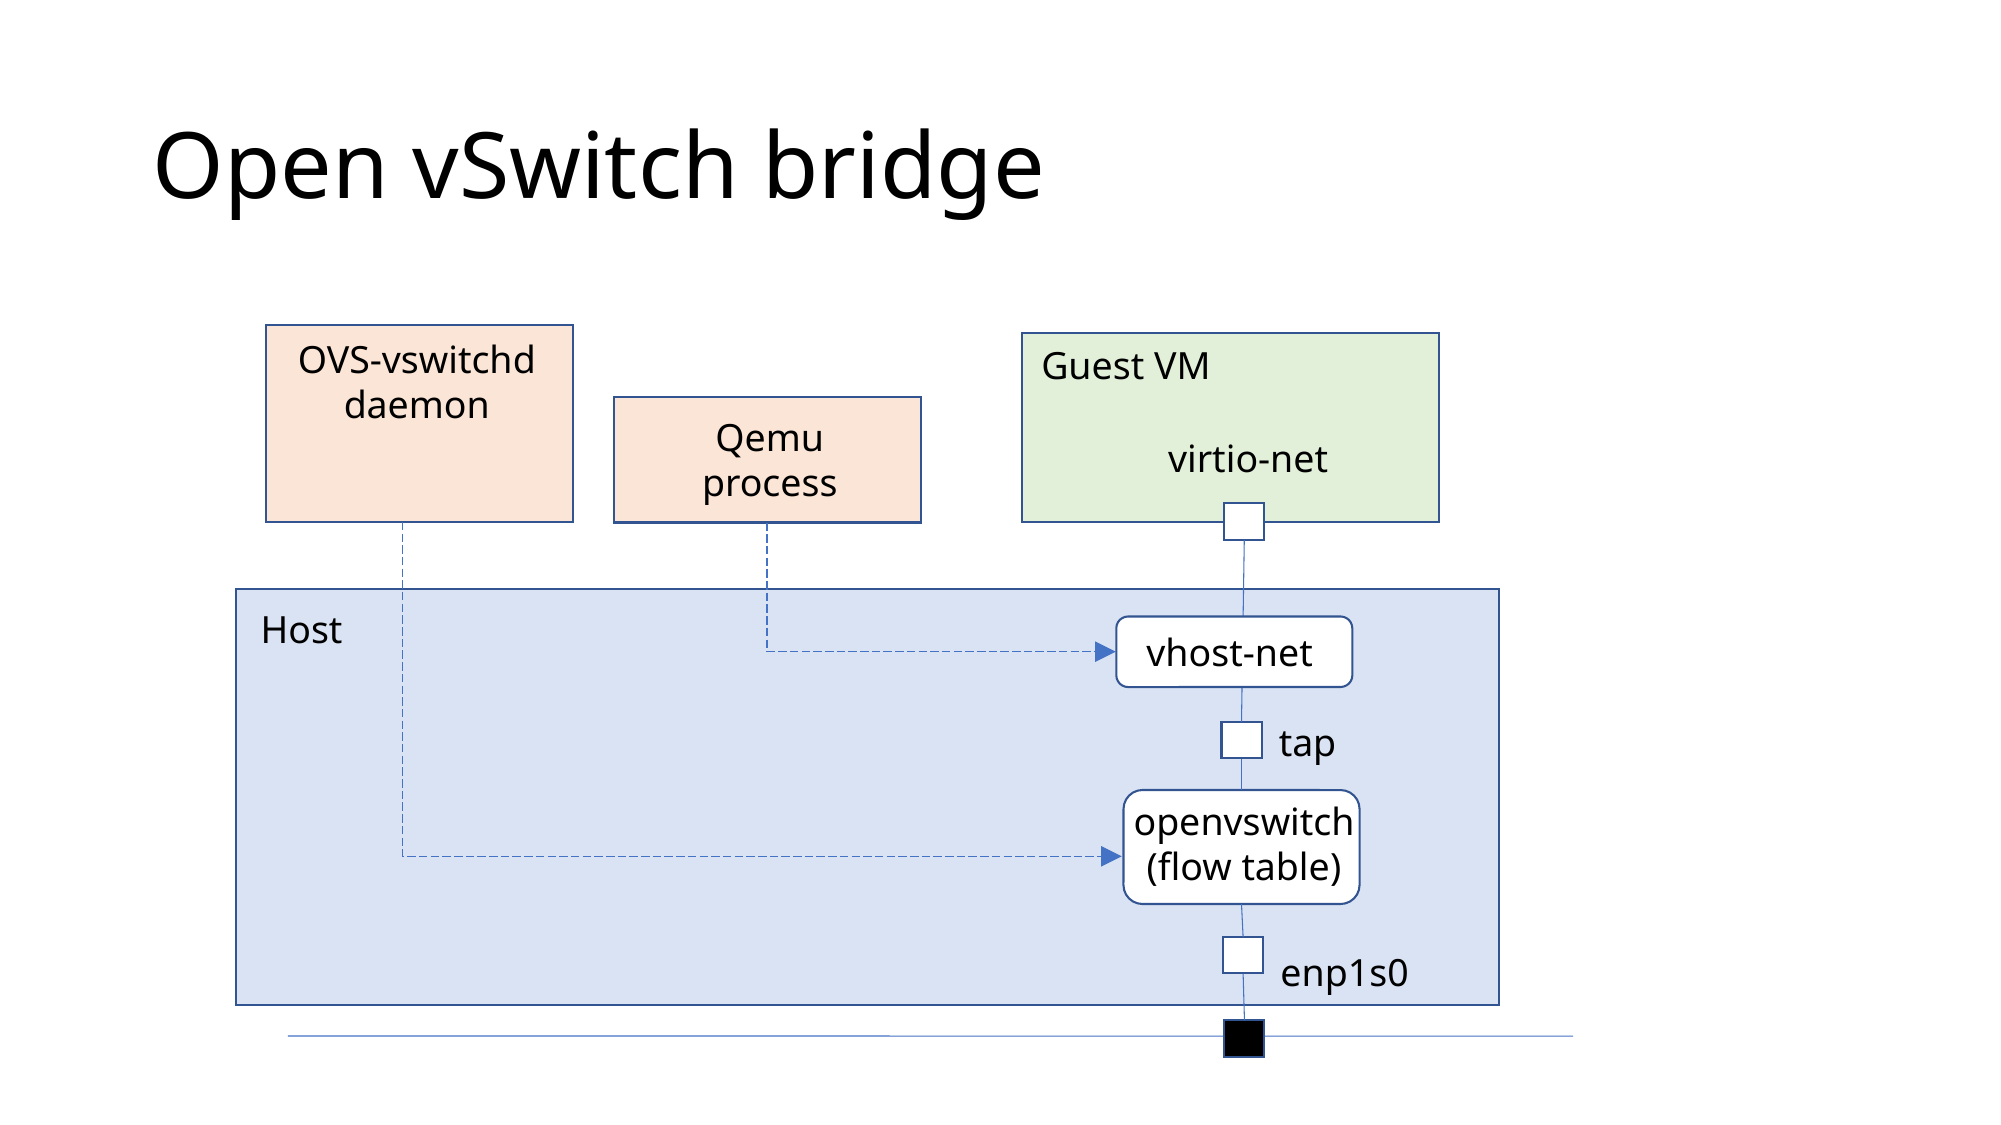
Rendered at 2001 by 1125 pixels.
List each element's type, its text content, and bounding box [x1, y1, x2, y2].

text_box [266, 324, 573, 522]
text_box openvswitch (flow table) [1082, 790, 1406, 896]
text_box virtio-net [1153, 427, 1362, 488]
title Open vSwitch bridge [137, 59, 1863, 278]
text_box [1022, 333, 1439, 540]
text_box tap [1263, 711, 1375, 771]
text_box enp1s0 [1265, 941, 1439, 1002]
text_box [613, 397, 921, 523]
text_box vhost-net [1131, 621, 1392, 682]
text_box OVS-vswitchd daemon [266, 328, 567, 434]
text_box Qemu process [671, 406, 869, 512]
text_box Host [245, 598, 414, 659]
text_box Guest VM [1026, 334, 1245, 395]
text_box [1224, 1020, 1265, 1057]
text_box [236, 589, 1500, 1005]
